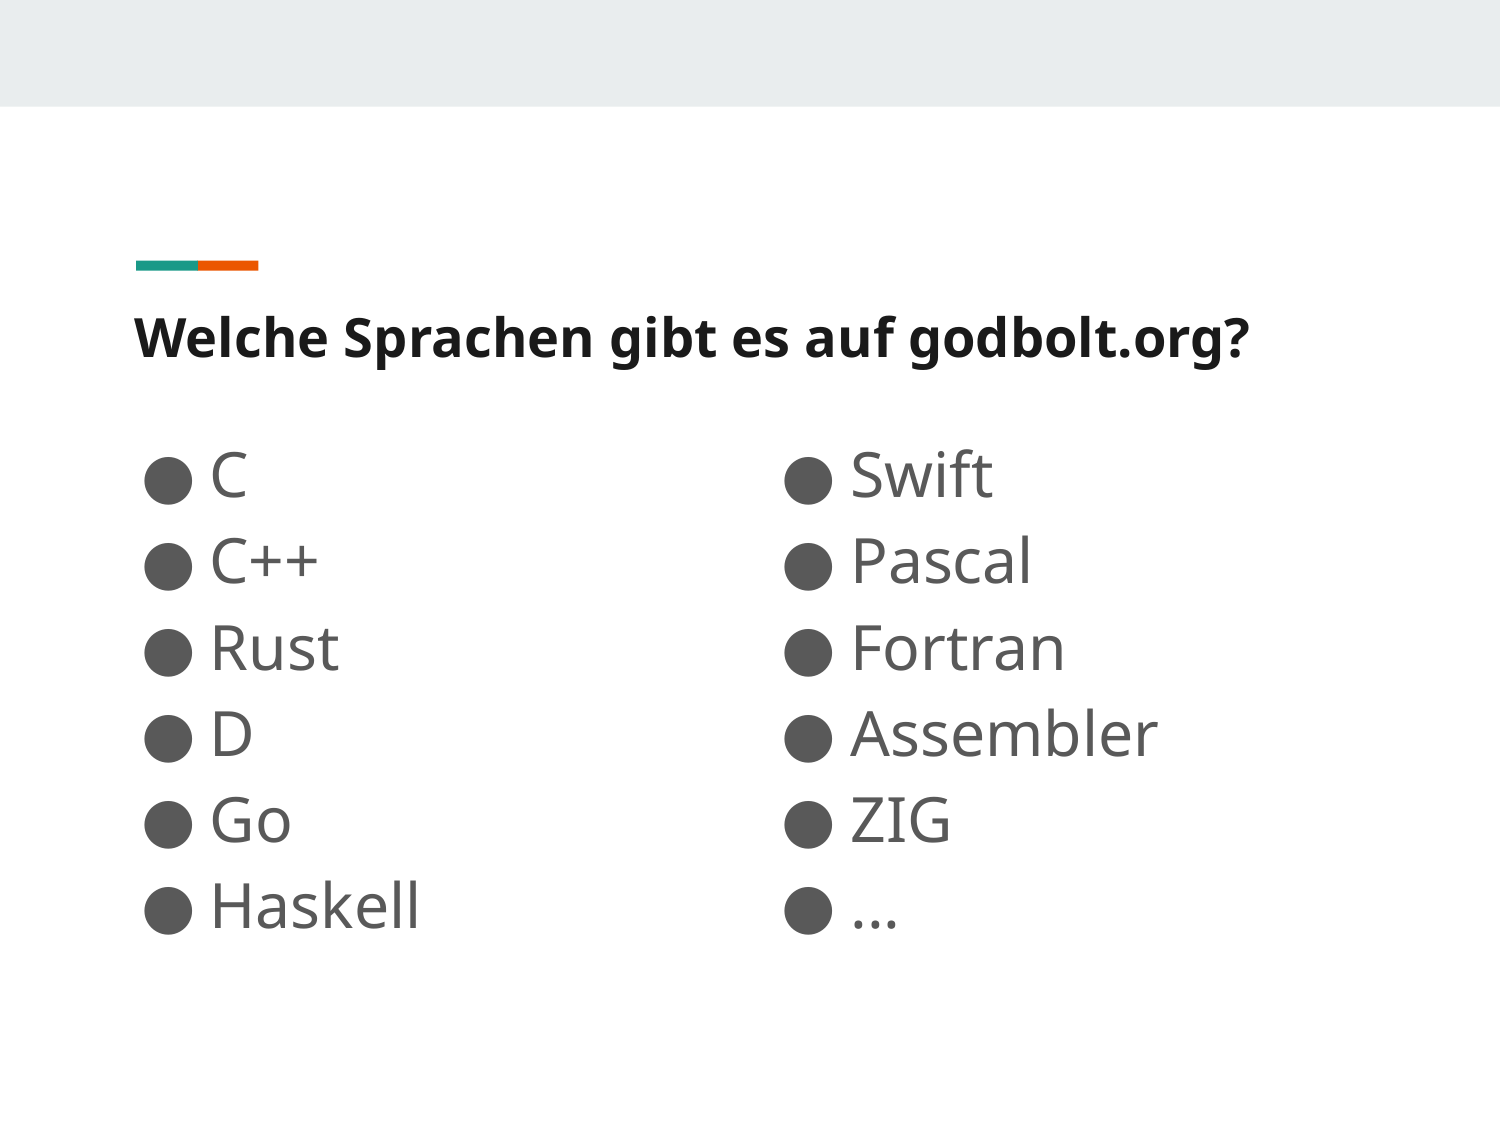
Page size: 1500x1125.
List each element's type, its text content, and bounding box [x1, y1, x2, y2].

title Welche Sprachen gibt es auf godbolt.org? [119, 288, 1381, 406]
list C C++ Rust D Go Haskell [119, 409, 562, 950]
text_box Swift Pascal Fortran Assembler ZIG ... [760, 409, 1387, 950]
